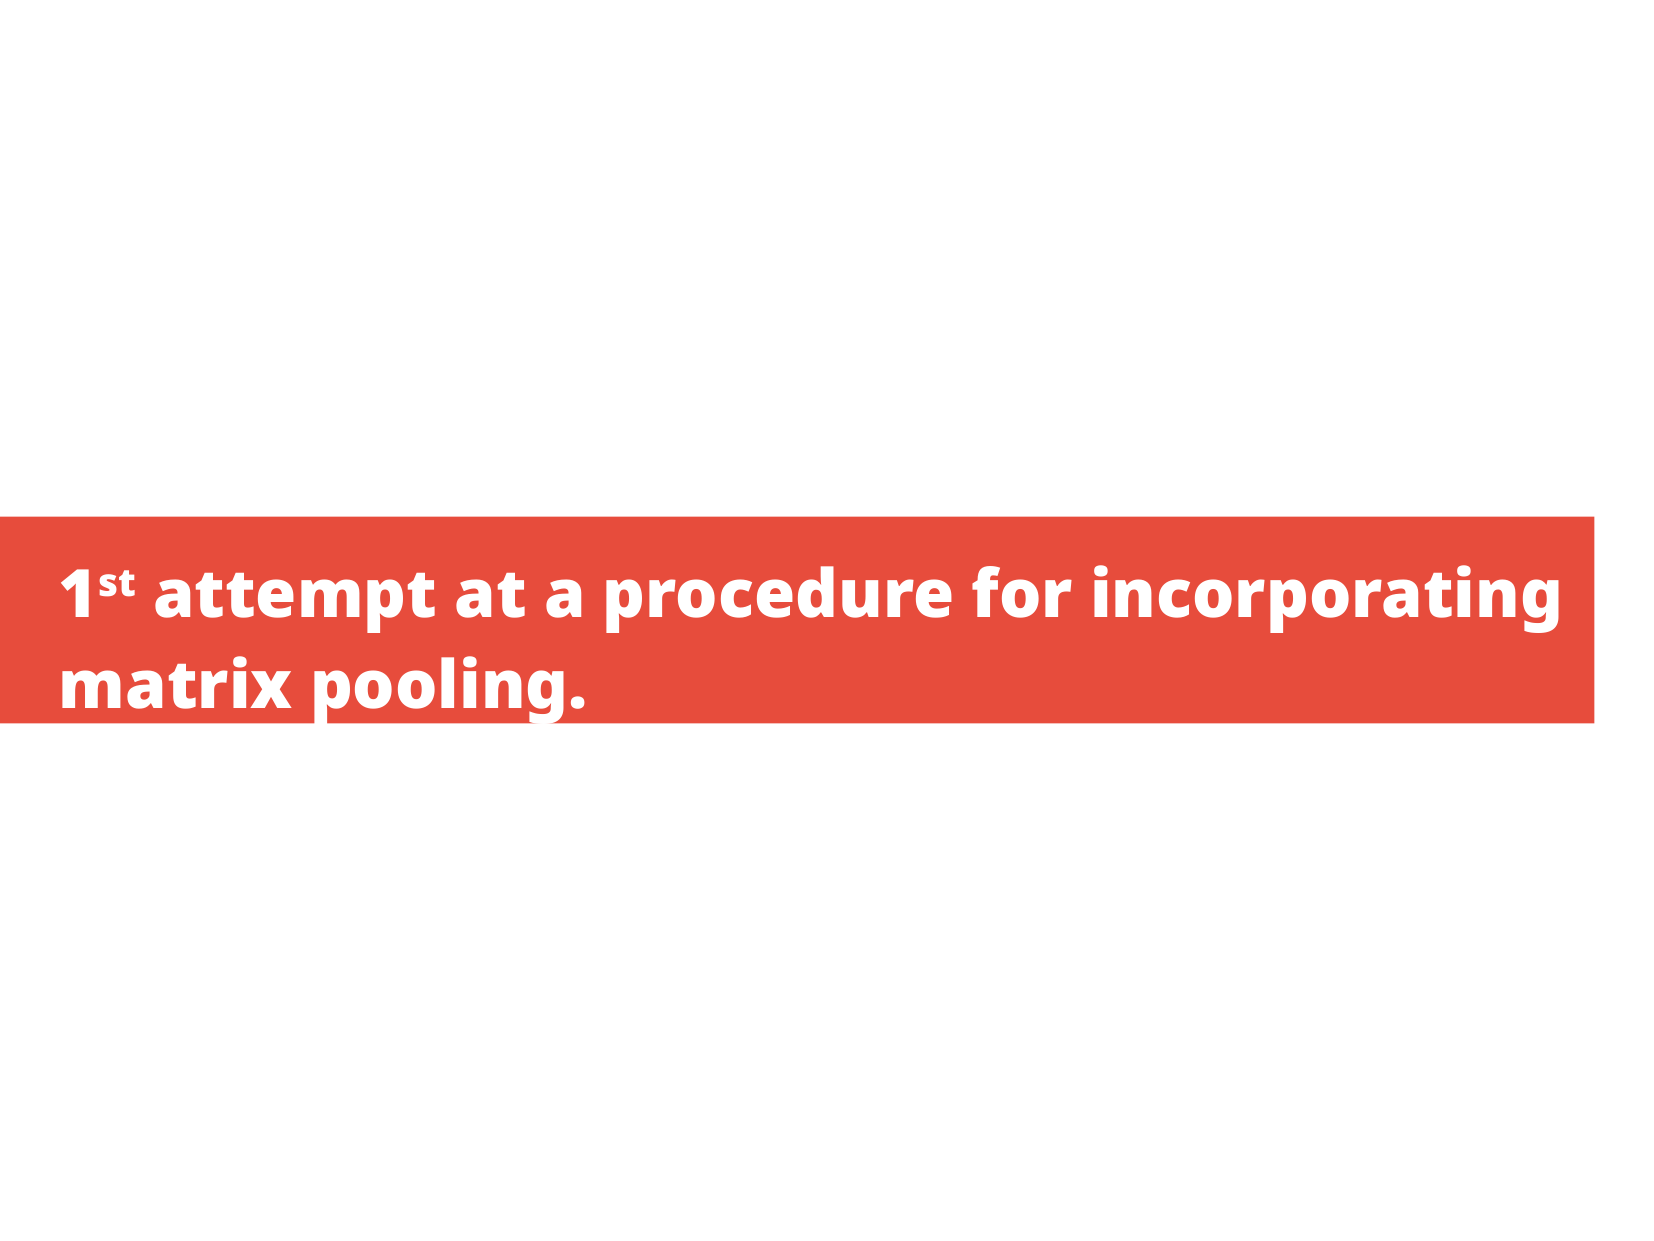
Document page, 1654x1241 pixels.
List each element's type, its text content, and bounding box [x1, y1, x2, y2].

title 1st attempt at a procedure for incorporating matrix pooling. [59, 546, 1595, 694]
